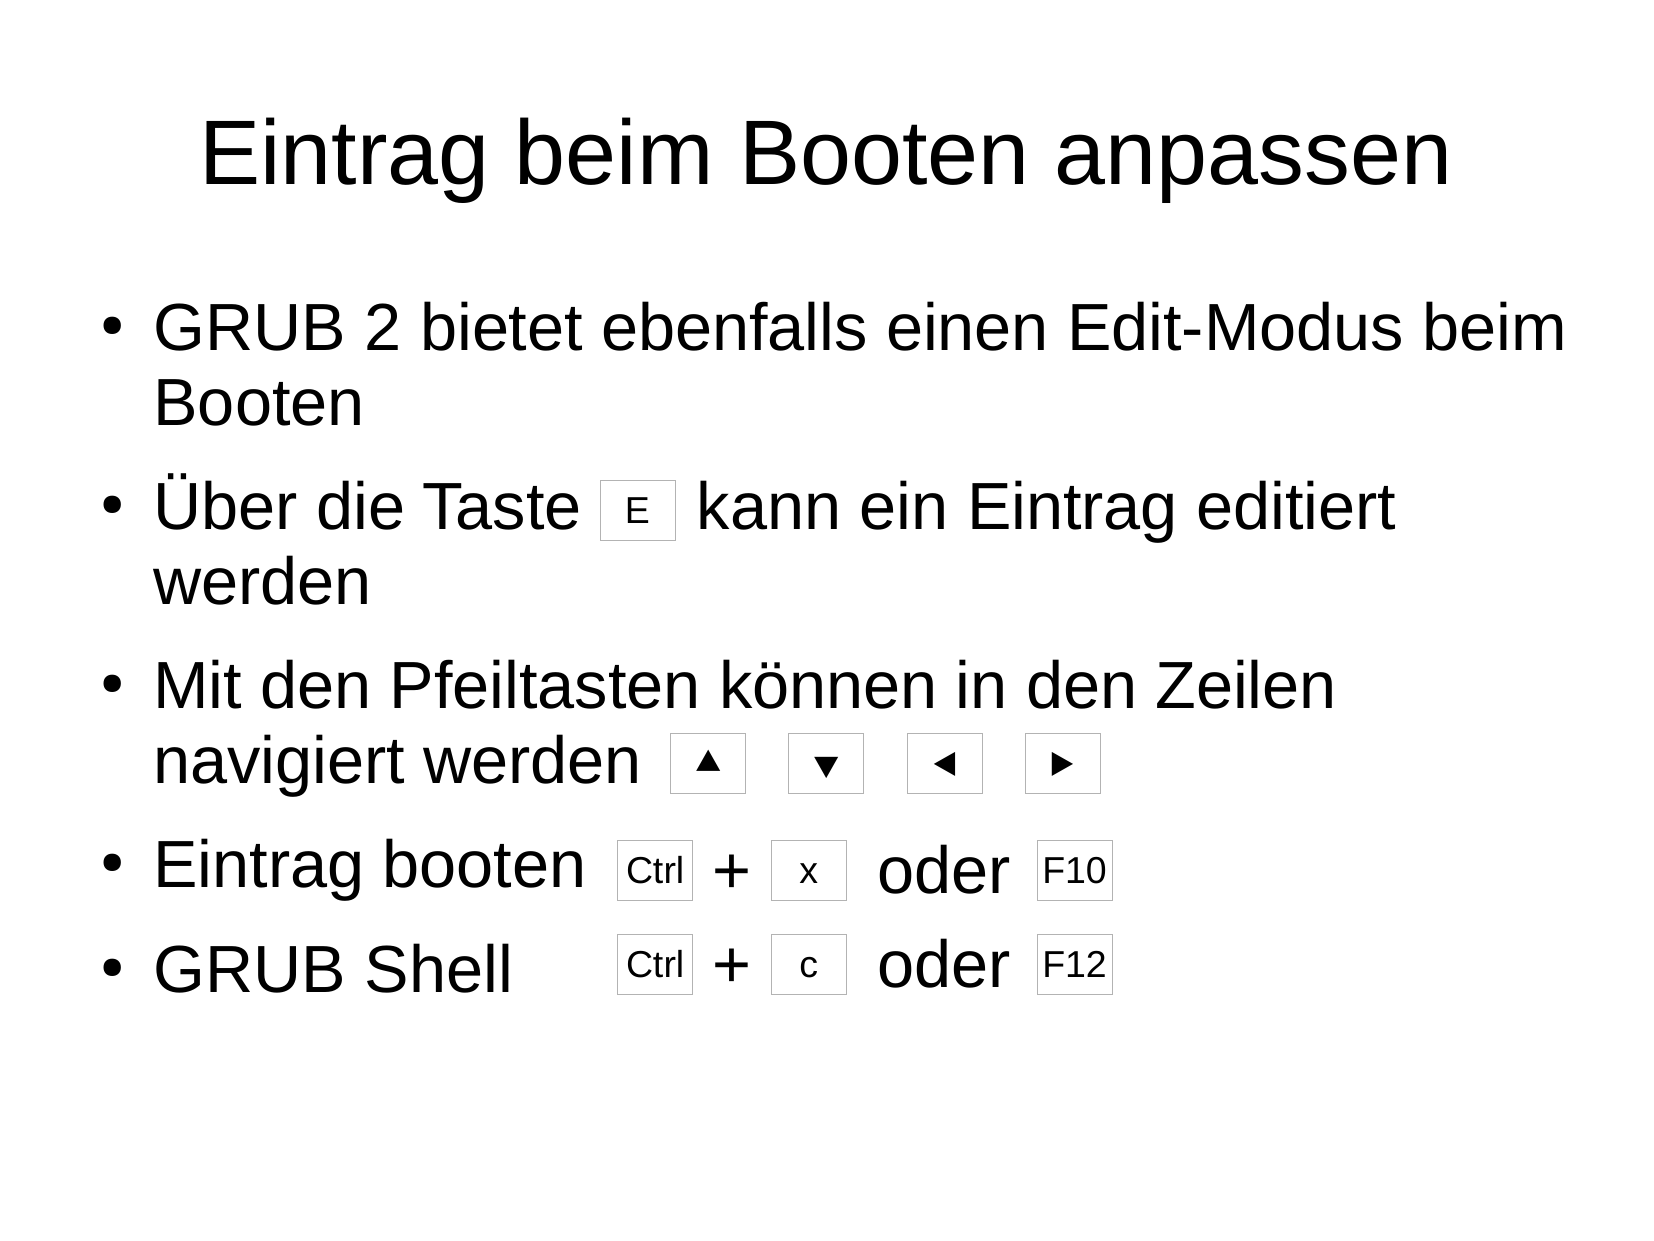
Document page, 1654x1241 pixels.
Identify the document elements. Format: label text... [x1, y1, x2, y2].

list GRUB 2 bietet ebenfalls einen Edit-Modus beim Booten Über die Taste kann ein Eintrag editiert werden Mit den Pfeiltasten können in den Zeilen navigiert werden Eintrag booten GRUB Shell [82, 290, 1571, 1010]
text_box x [771, 840, 847, 901]
text_box Ctrl [617, 840, 693, 901]
title Eintrag beim Booten anpassen [82, 49, 1571, 257]
text_box + [694, 840, 770, 901]
text_box F10 [1037, 840, 1113, 901]
text_box Ctrl [617, 934, 693, 995]
text_box ⯆ [788, 733, 864, 794]
text_box oder [960, 971, 983, 983]
text_box ⯇ [907, 733, 983, 794]
text_box oder [907, 840, 983, 901]
text_box oder [960, 861, 979, 872]
text_box oder [960, 877, 983, 889]
text_box E [600, 480, 676, 541]
text_box ⯅ [670, 733, 746, 794]
text_box + [694, 934, 770, 995]
text_box c [771, 934, 847, 995]
text_box F12 [1037, 934, 1113, 995]
text_box oder [907, 934, 983, 995]
text_box ⯈ [1025, 733, 1101, 794]
text_box oder [960, 955, 979, 966]
